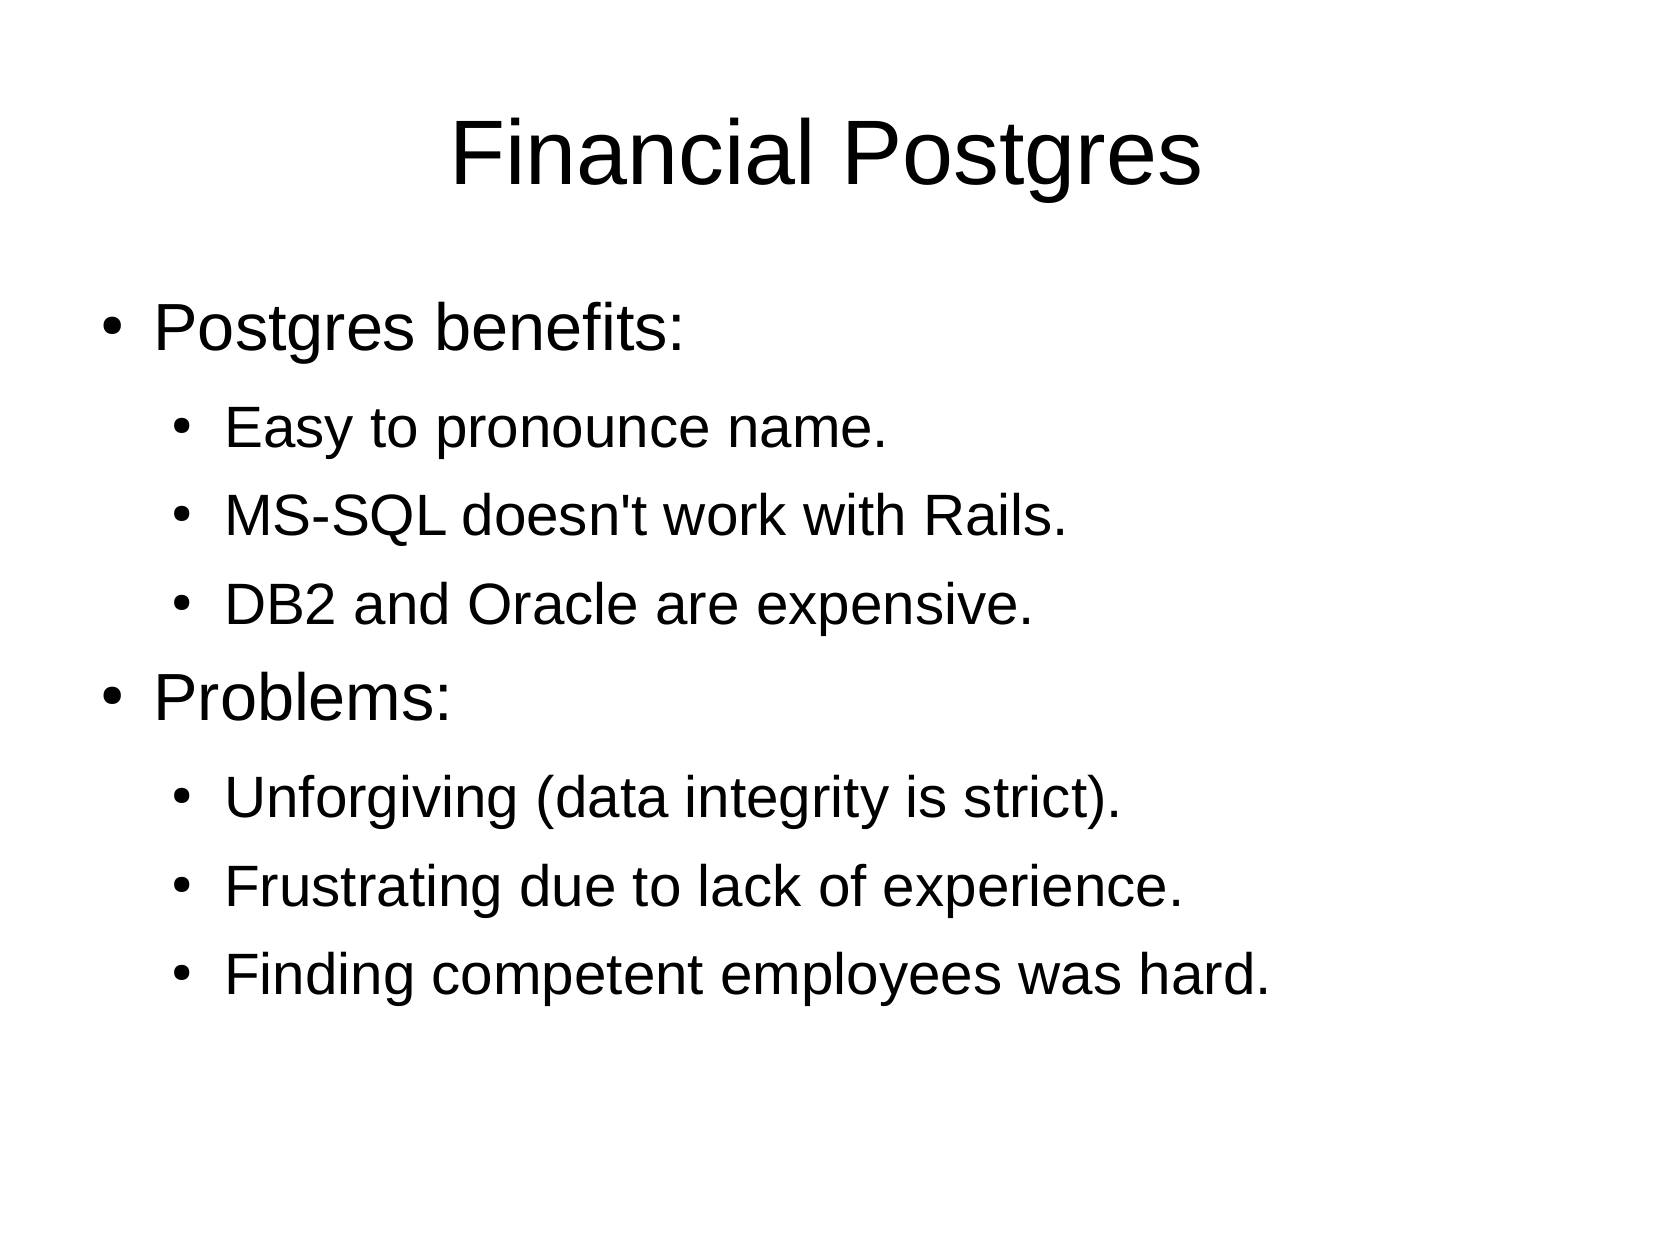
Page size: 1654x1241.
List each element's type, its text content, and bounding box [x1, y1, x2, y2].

title Financial Postgres [82, 56, 1571, 250]
list Postgres benefits: Easy to pronounce name. MS-SQL doesn't work with Rails. DB2 and Oracle are expensive. Problems: Unforgiving (data integrity is strict). Frustrating due to lack of experience. Finding competent employees was hard. [82, 290, 1571, 1109]
